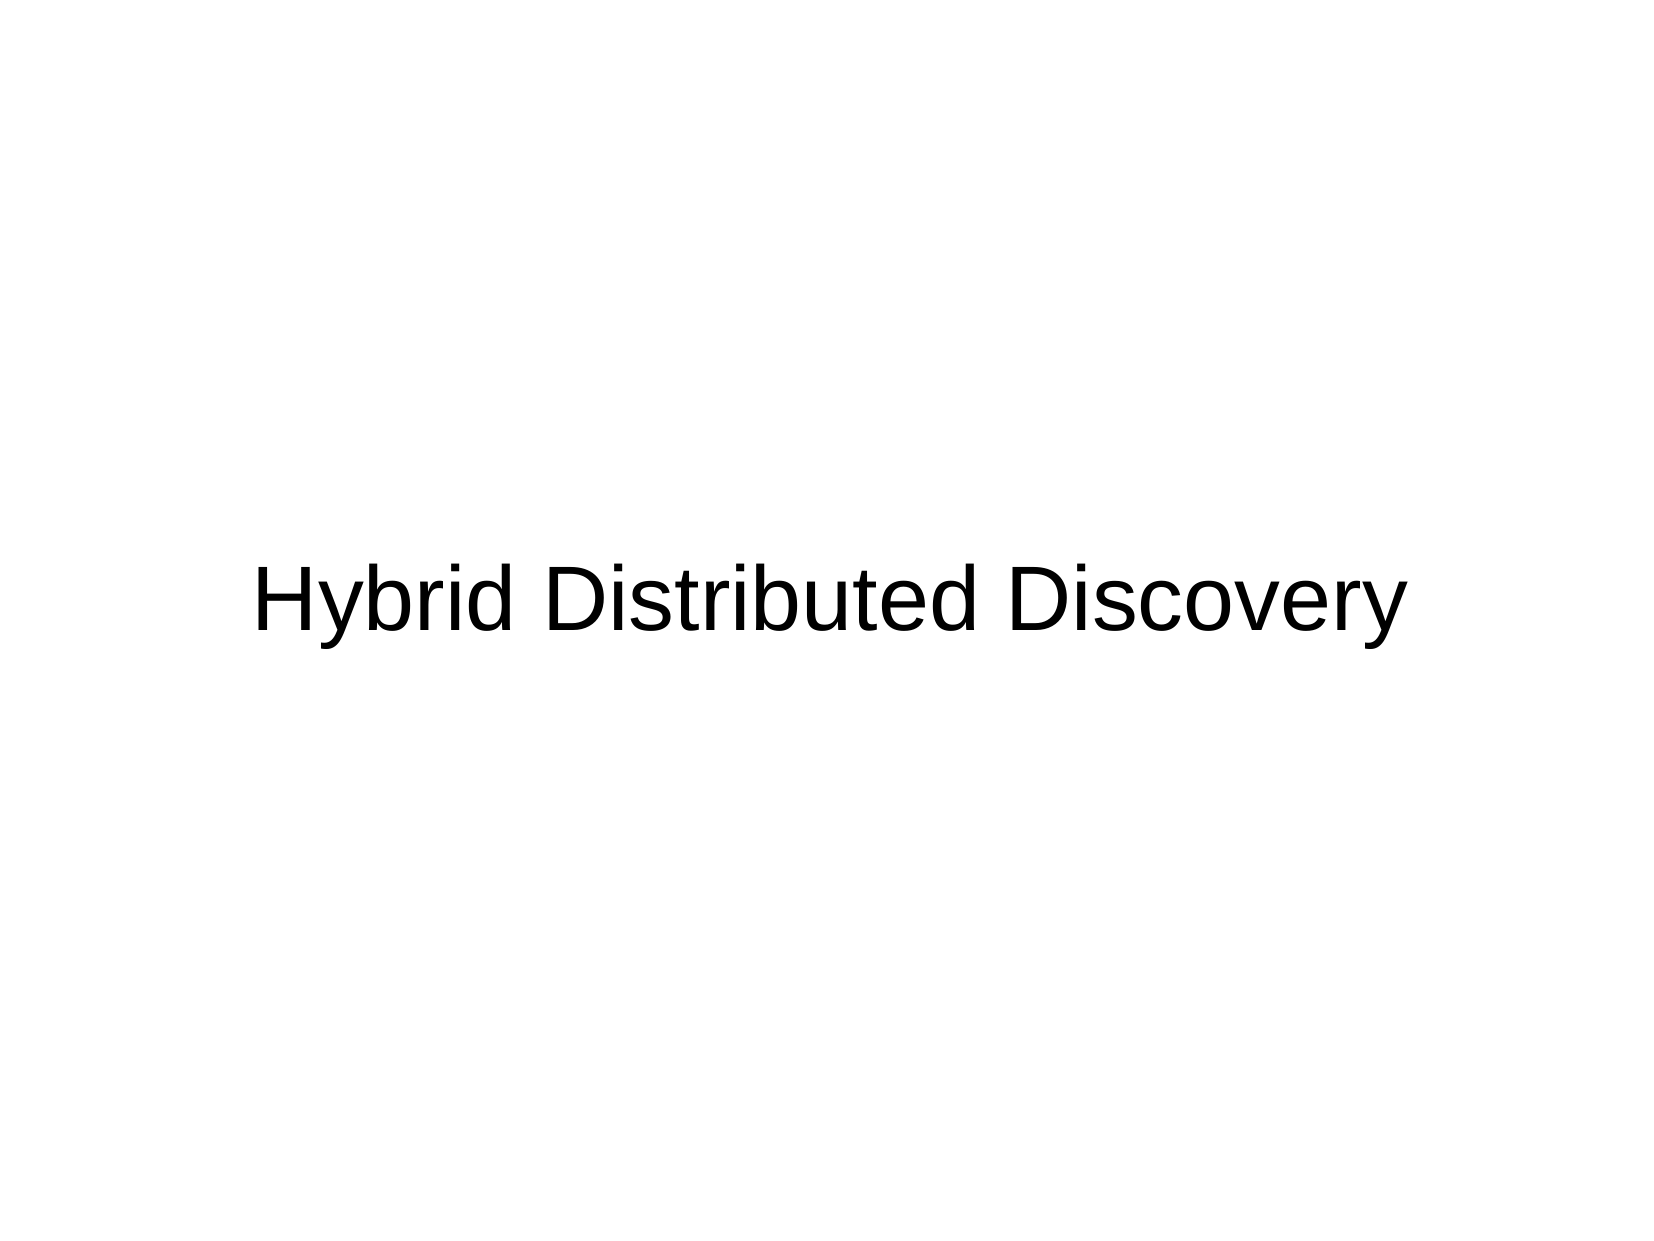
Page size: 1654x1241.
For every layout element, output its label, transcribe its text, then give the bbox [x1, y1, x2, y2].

title Hybrid Distributed Discovery [86, 495, 1576, 703]
